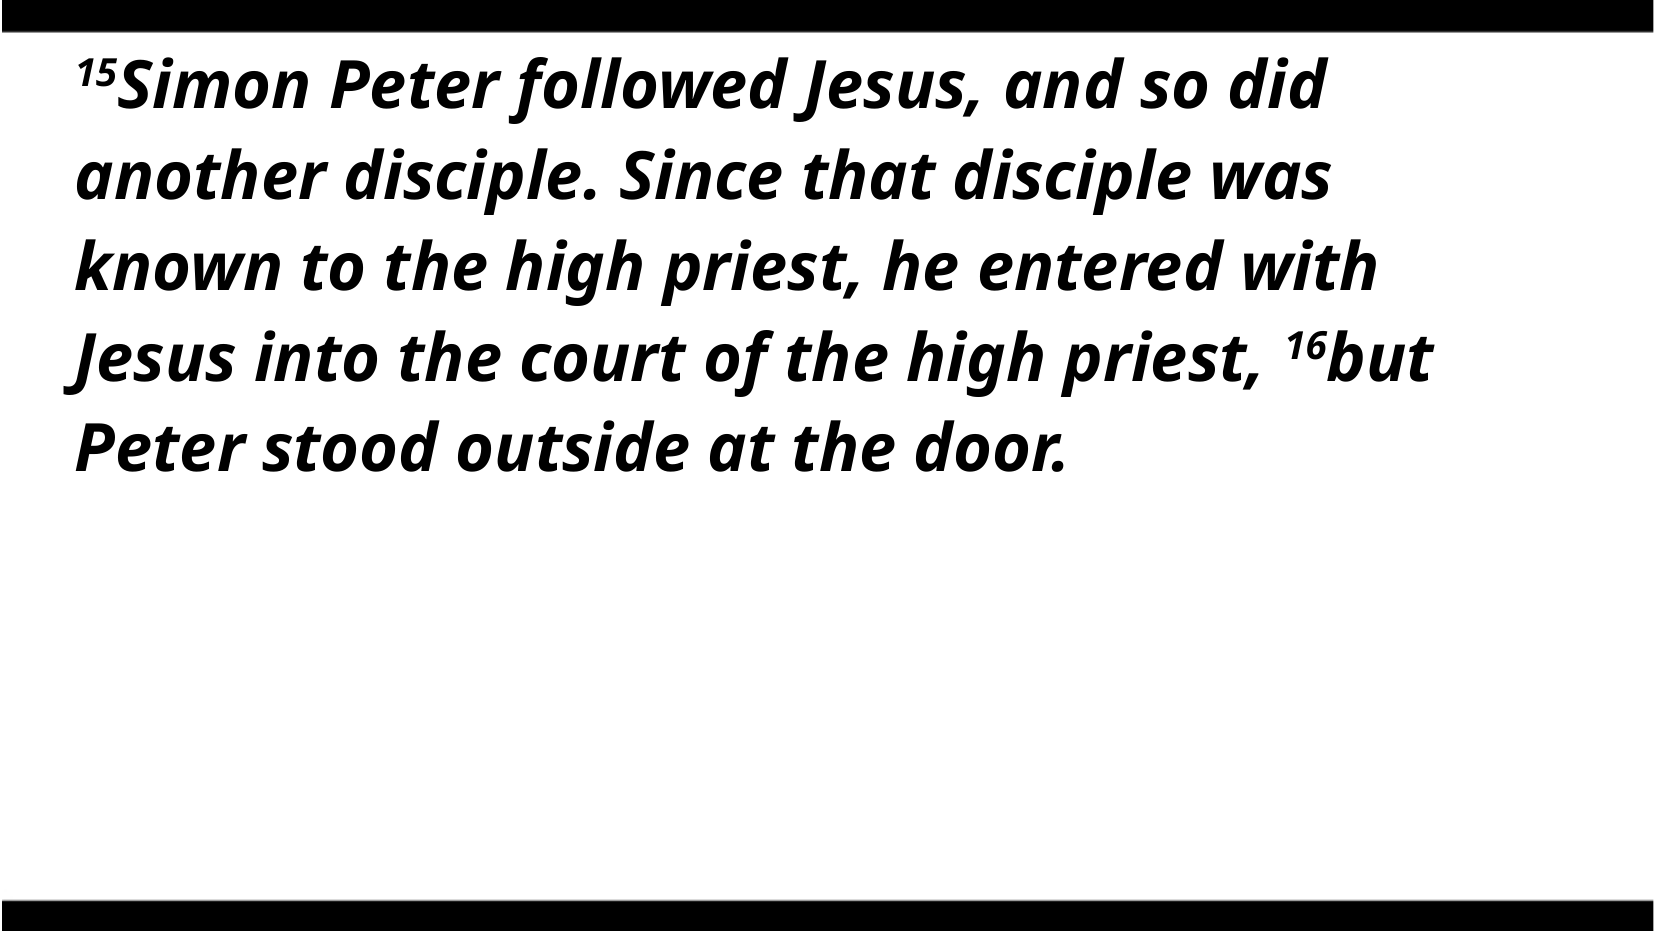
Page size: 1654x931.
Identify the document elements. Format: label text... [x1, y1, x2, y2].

text_box 15Simon Peter followed Jesus, and so did another disciple. Since that disciple was known to the high priest, he entered with Jesus into the court of the high priest, 16but Peter stood outside at the door. [60, 30, 1561, 489]
picture [2, 0, 1654, 931]
